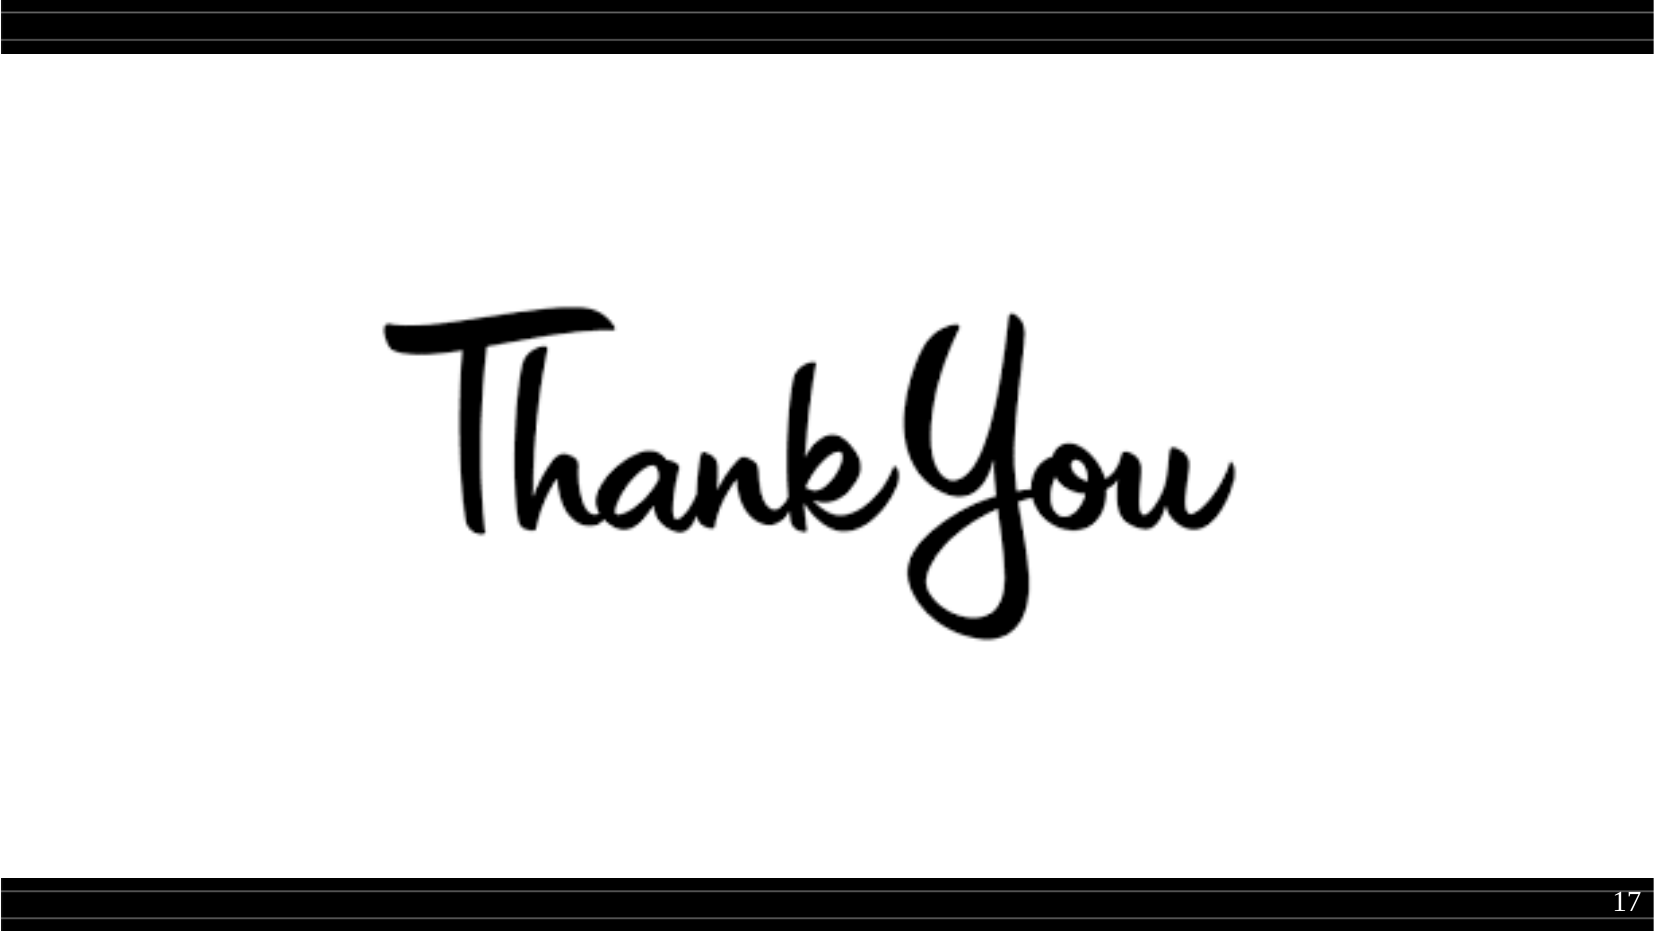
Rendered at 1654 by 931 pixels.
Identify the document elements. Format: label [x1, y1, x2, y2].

picture [1, 0, 1654, 54]
picture [354, 275, 1269, 674]
picture [1, 878, 1654, 931]
